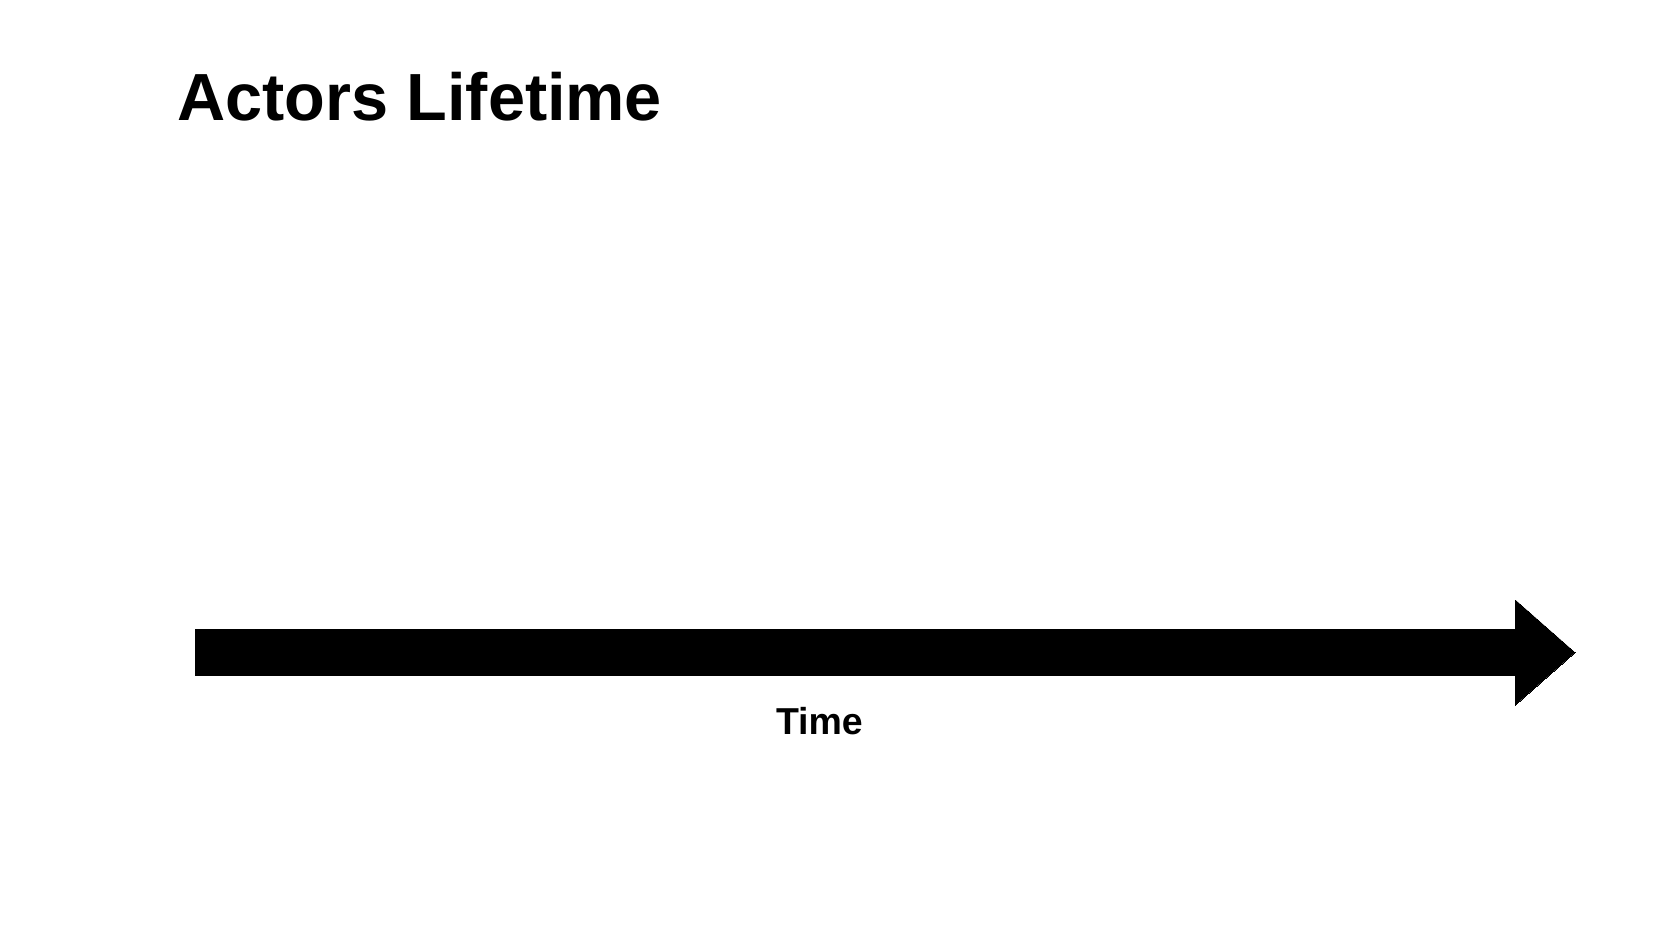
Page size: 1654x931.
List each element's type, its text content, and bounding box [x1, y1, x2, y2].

text_box [195, 600, 1576, 706]
text_box Time [761, 693, 1347, 751]
list Actors Lifetime [106, 60, 1654, 151]
